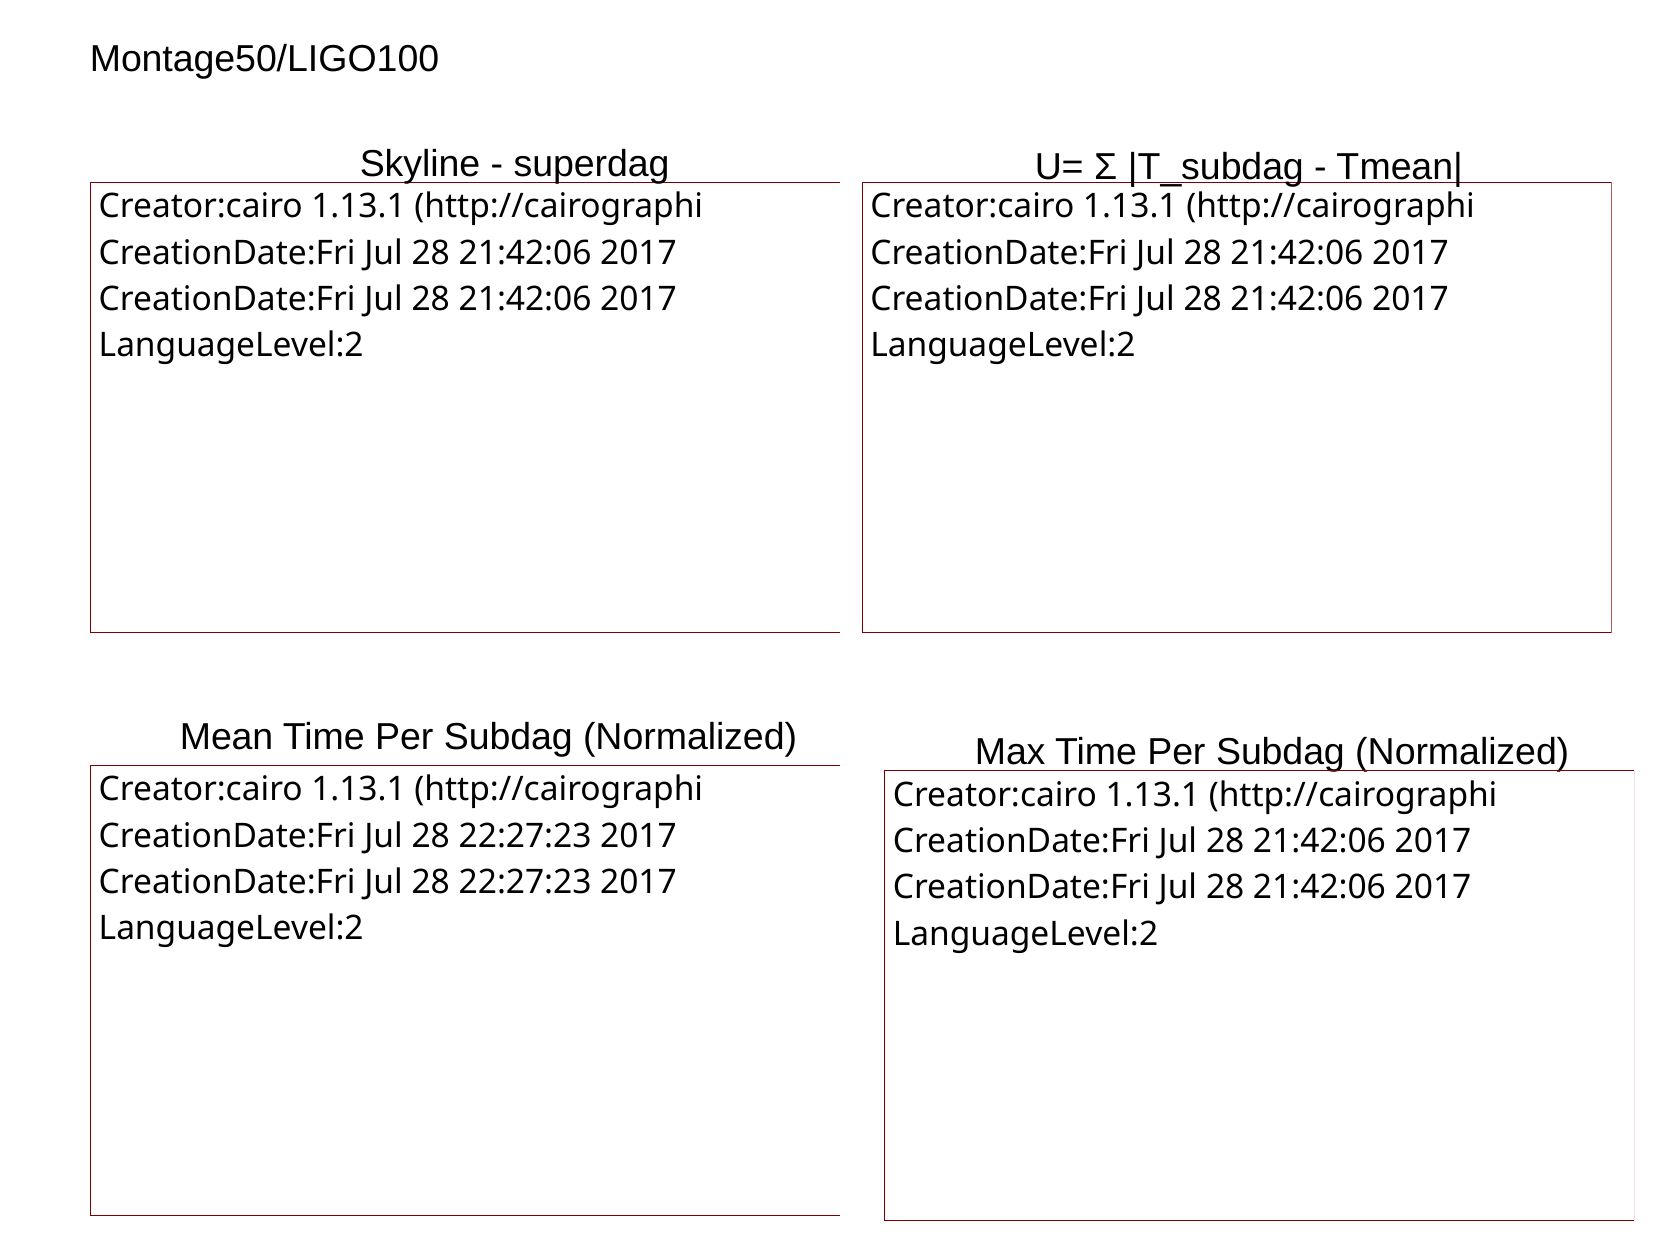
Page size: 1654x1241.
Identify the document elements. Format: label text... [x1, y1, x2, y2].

text_box U= Σ |T_subdag - Tmean| [1020, 138, 1654, 196]
text_box Mean Time Per Subdag (Normalized) [165, 708, 886, 766]
picture [87, 180, 841, 633]
text_box Skyline - superdag [345, 135, 766, 192]
picture [87, 762, 841, 1216]
picture [859, 180, 1612, 633]
text_box Montage50/LIGO100 [75, 30, 496, 87]
picture [882, 768, 1635, 1221]
text_box Max Time Per Subdag (Normalized) [960, 723, 1654, 781]
